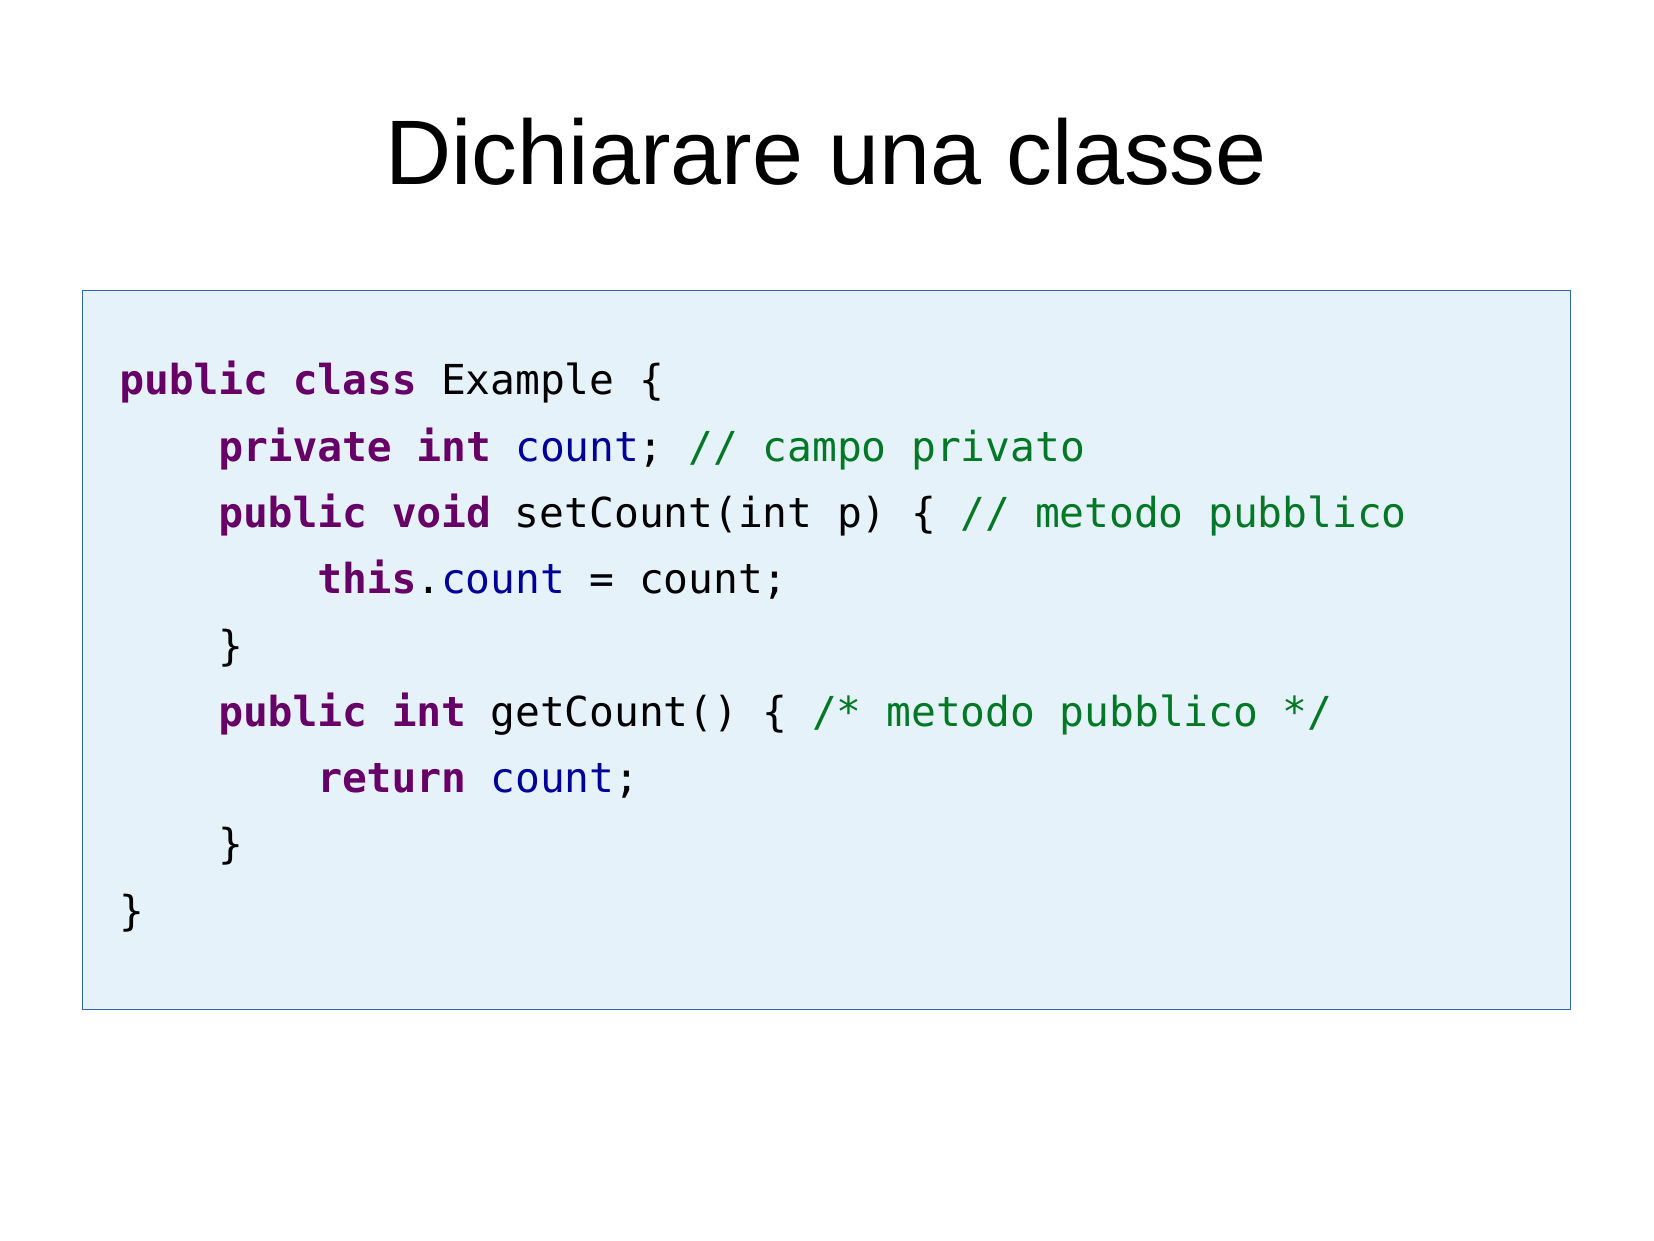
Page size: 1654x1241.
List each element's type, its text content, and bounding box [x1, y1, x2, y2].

list public class Example { private int count; // campo privato public void setCount(int p) { // metodo pubblico this.count = count; } public int getCount() { /* metodo pubblico */ return count; } } [82, 290, 1571, 1010]
title Dichiarare una classe [82, 49, 1571, 257]
